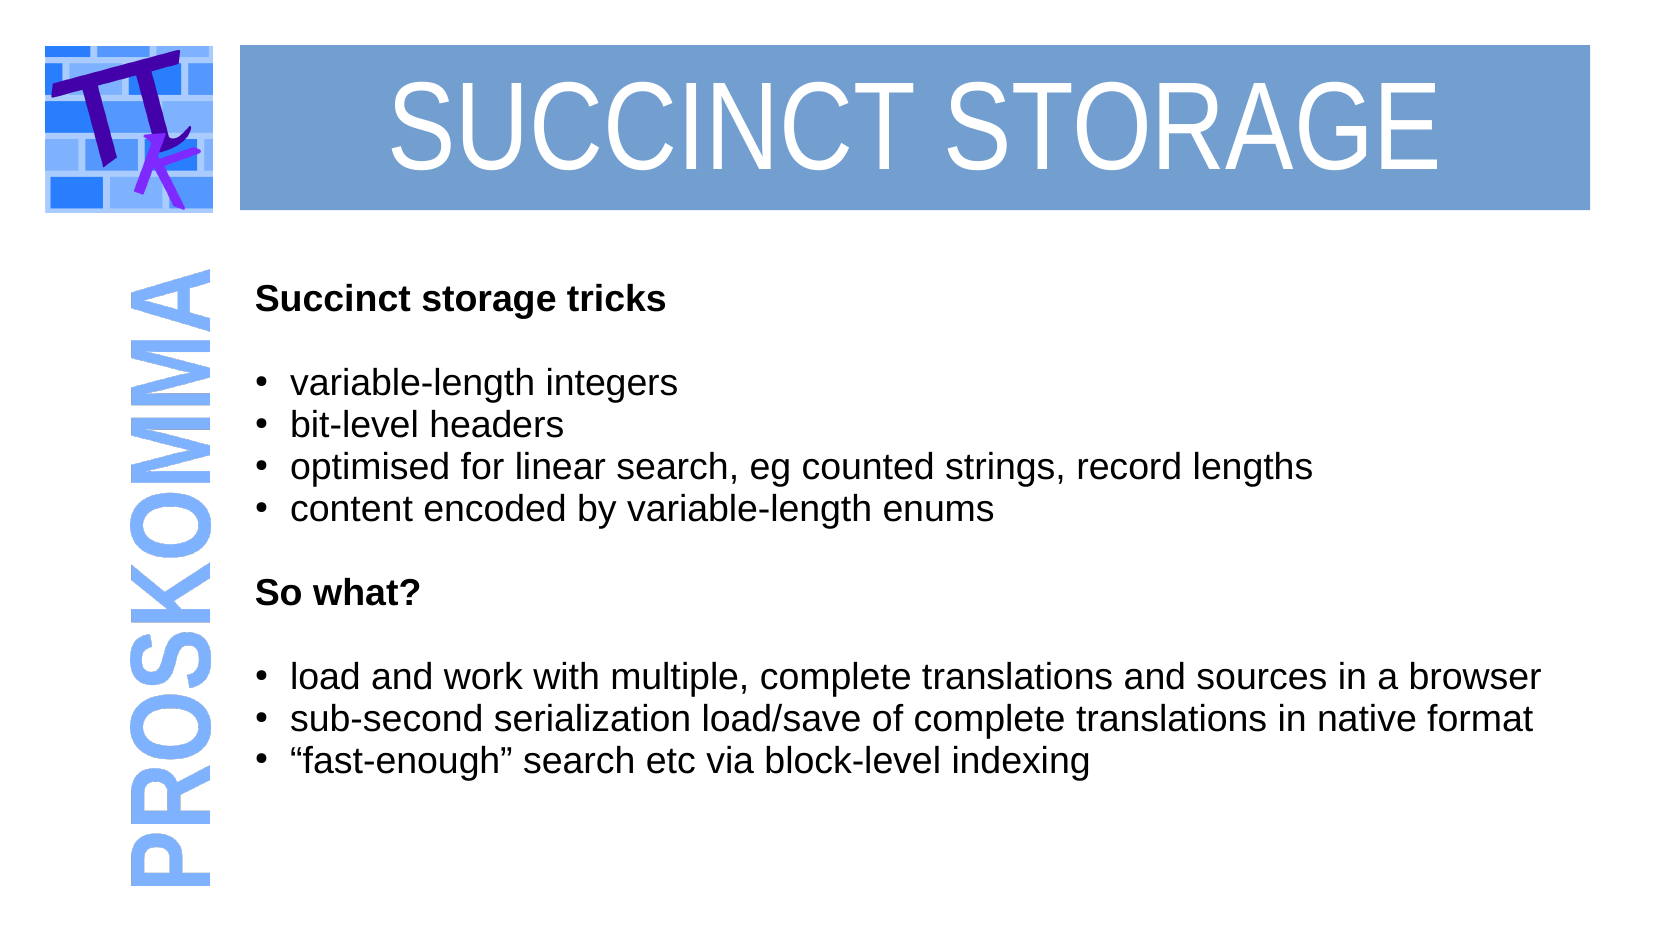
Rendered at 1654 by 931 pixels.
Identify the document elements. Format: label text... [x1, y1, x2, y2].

picture [45, 46, 213, 213]
picture [130, 269, 211, 886]
text_box Succinct storage tricks variable-length integers bit-level headers optimised for linear search, eg counted strings, record lengths content encoded by variable-length enums So what? load and work with multiple, complete translations and sources in a browser sub-second serialization load/save of complete translations in native format “fast-enough” search etc via block-level indexing [240, 270, 1591, 789]
text_box SUCCINCT STORAGE [240, 45, 1591, 211]
